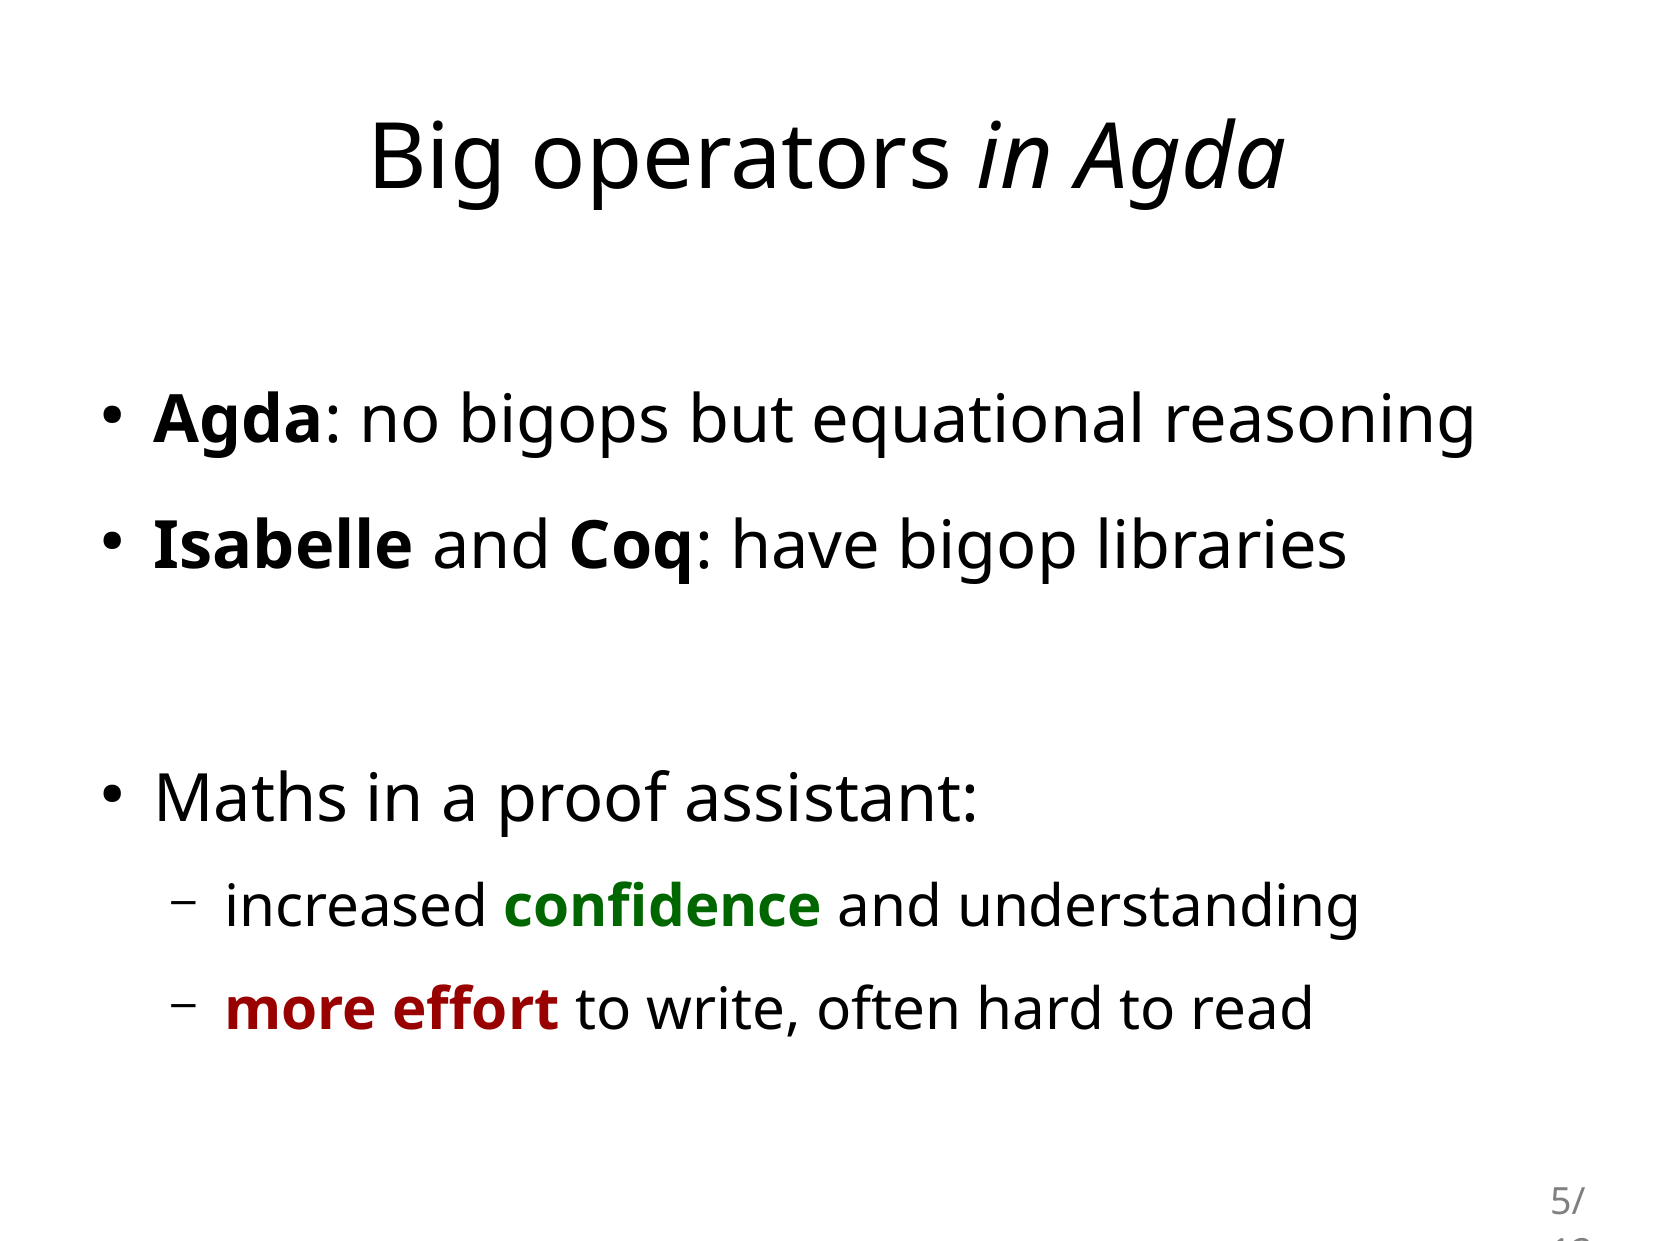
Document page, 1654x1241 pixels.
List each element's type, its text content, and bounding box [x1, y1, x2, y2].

list Agda: no bigops but equational reasoning Isabelle and Coq: have bigop libraries Maths in a proof assistant: increased confidence and understanding more effort to write, often hard to read [82, 349, 1571, 1069]
text_box <number>/12 [1535, 1166, 1642, 1241]
title Big operators in Agda [82, 49, 1571, 257]
